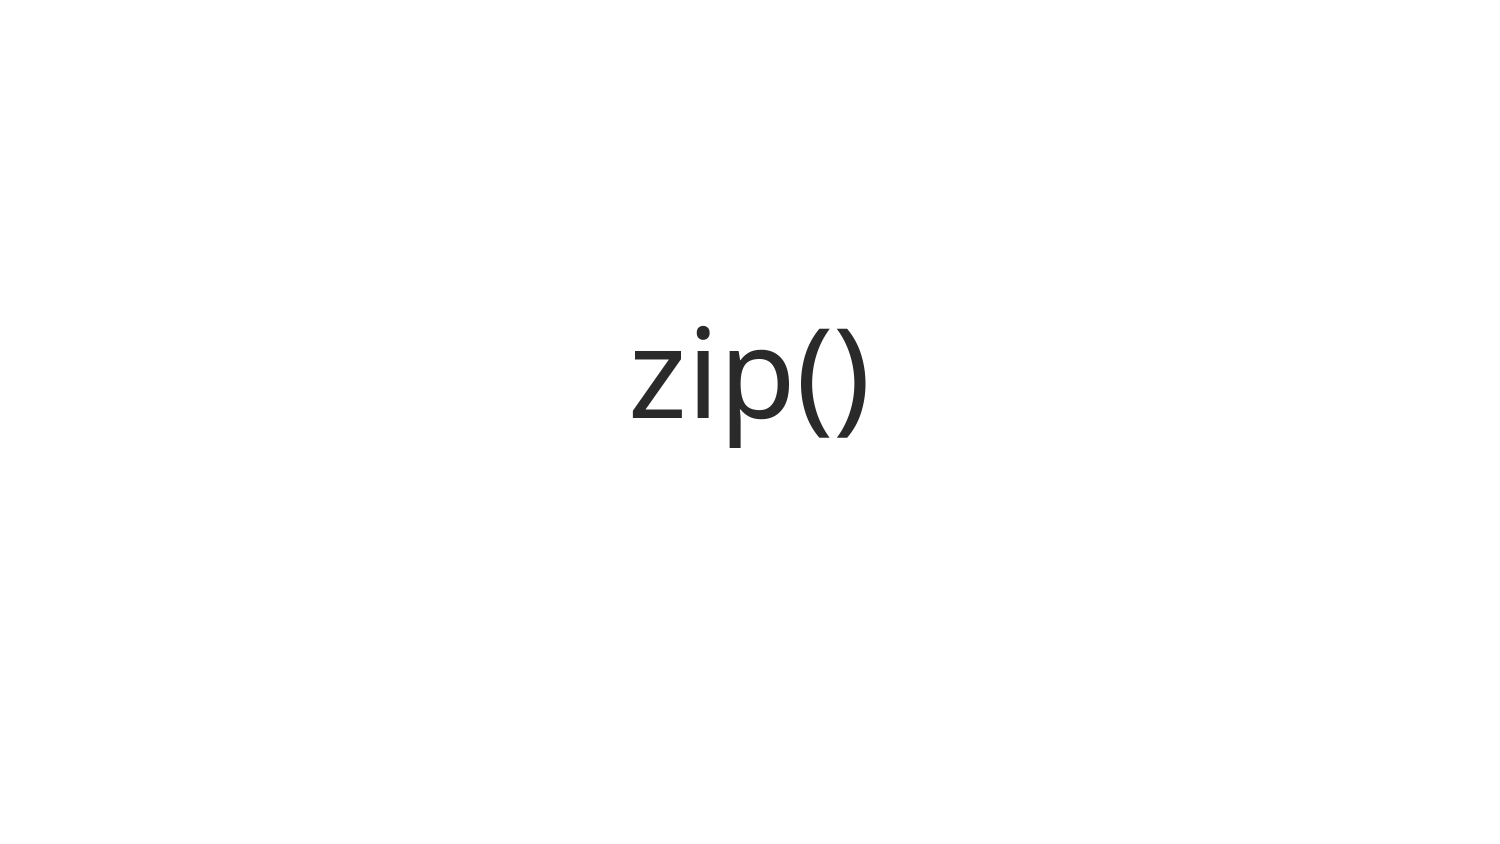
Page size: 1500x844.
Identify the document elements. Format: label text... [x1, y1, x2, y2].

title zip() [51, 122, 1449, 459]
